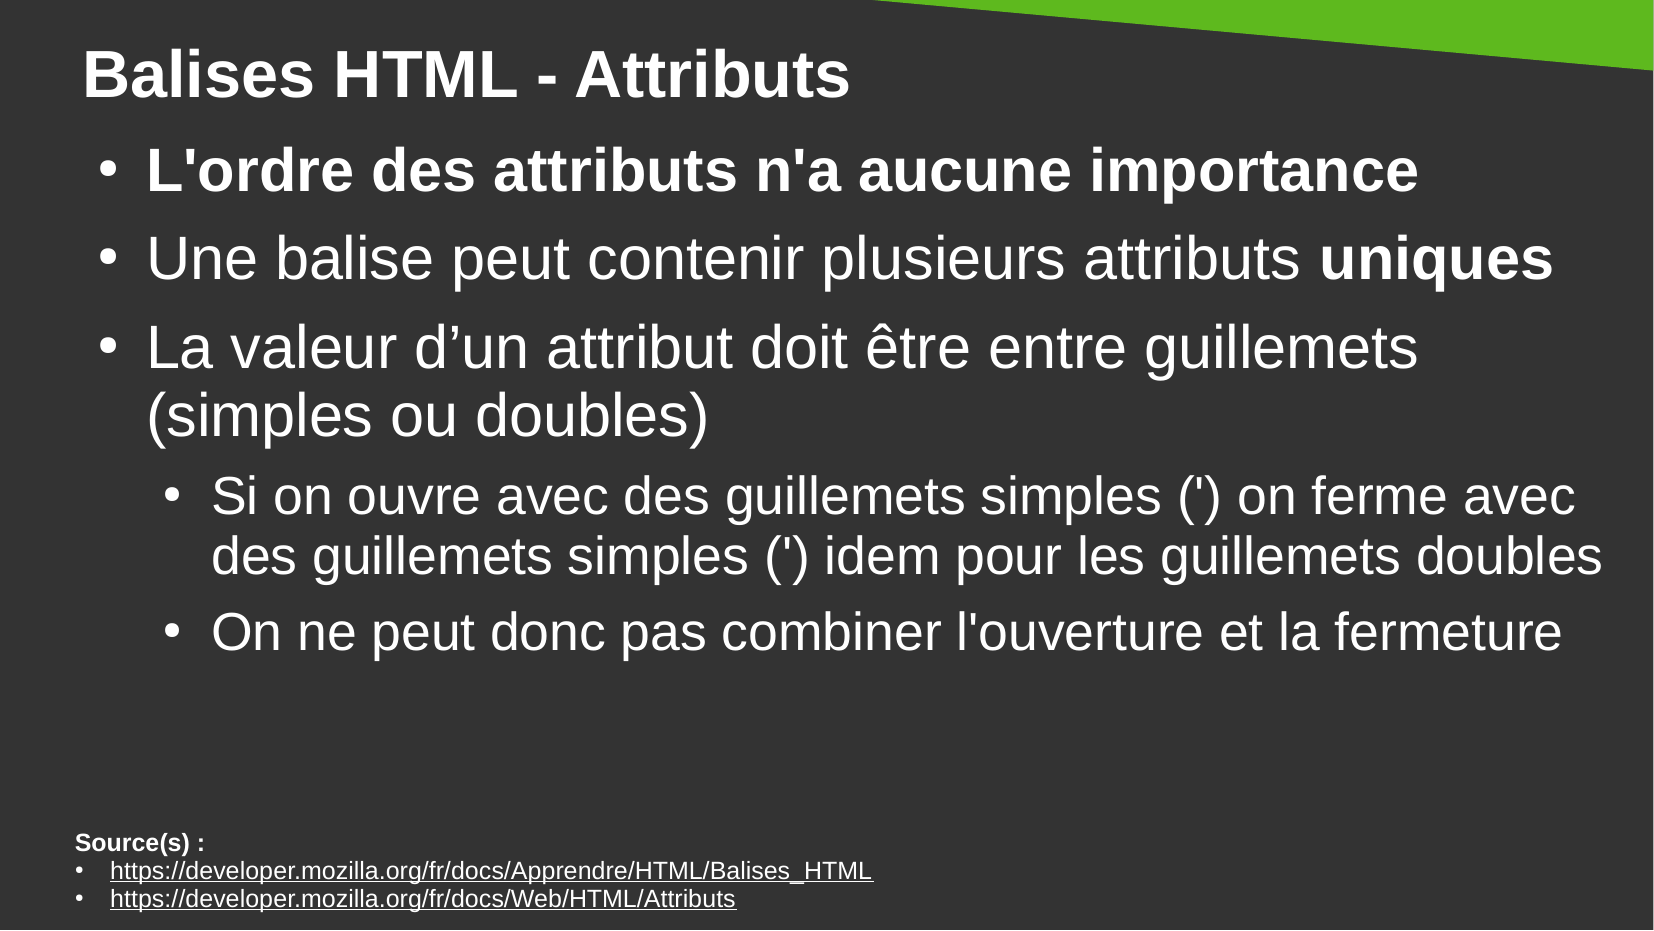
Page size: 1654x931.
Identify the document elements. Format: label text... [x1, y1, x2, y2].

title Balises HTML - Attributs [82, 37, 1571, 114]
list L'ordre des attributs n'a aucune importance Une balise peut contenir plusieurs attributs uniques La valeur d’un attribut doit être entre guillemets (simples ou doubles) Si on ouvre avec des guillemets simples (') on ferme avec des guillemets simples (') idem pour les guillemets doubles On ne peut donc pas combiner l'ouverture et la fermeture [80, 135, 1605, 721]
text_box [872, 0, 1654, 71]
text_box Source(s) : https://developer.mozilla.org/fr/docs/Apprendre/HTML/Balises_HTML https://developer.mozilla.org/fr/docs/Web/HTML/Attributs [60, 821, 1546, 921]
